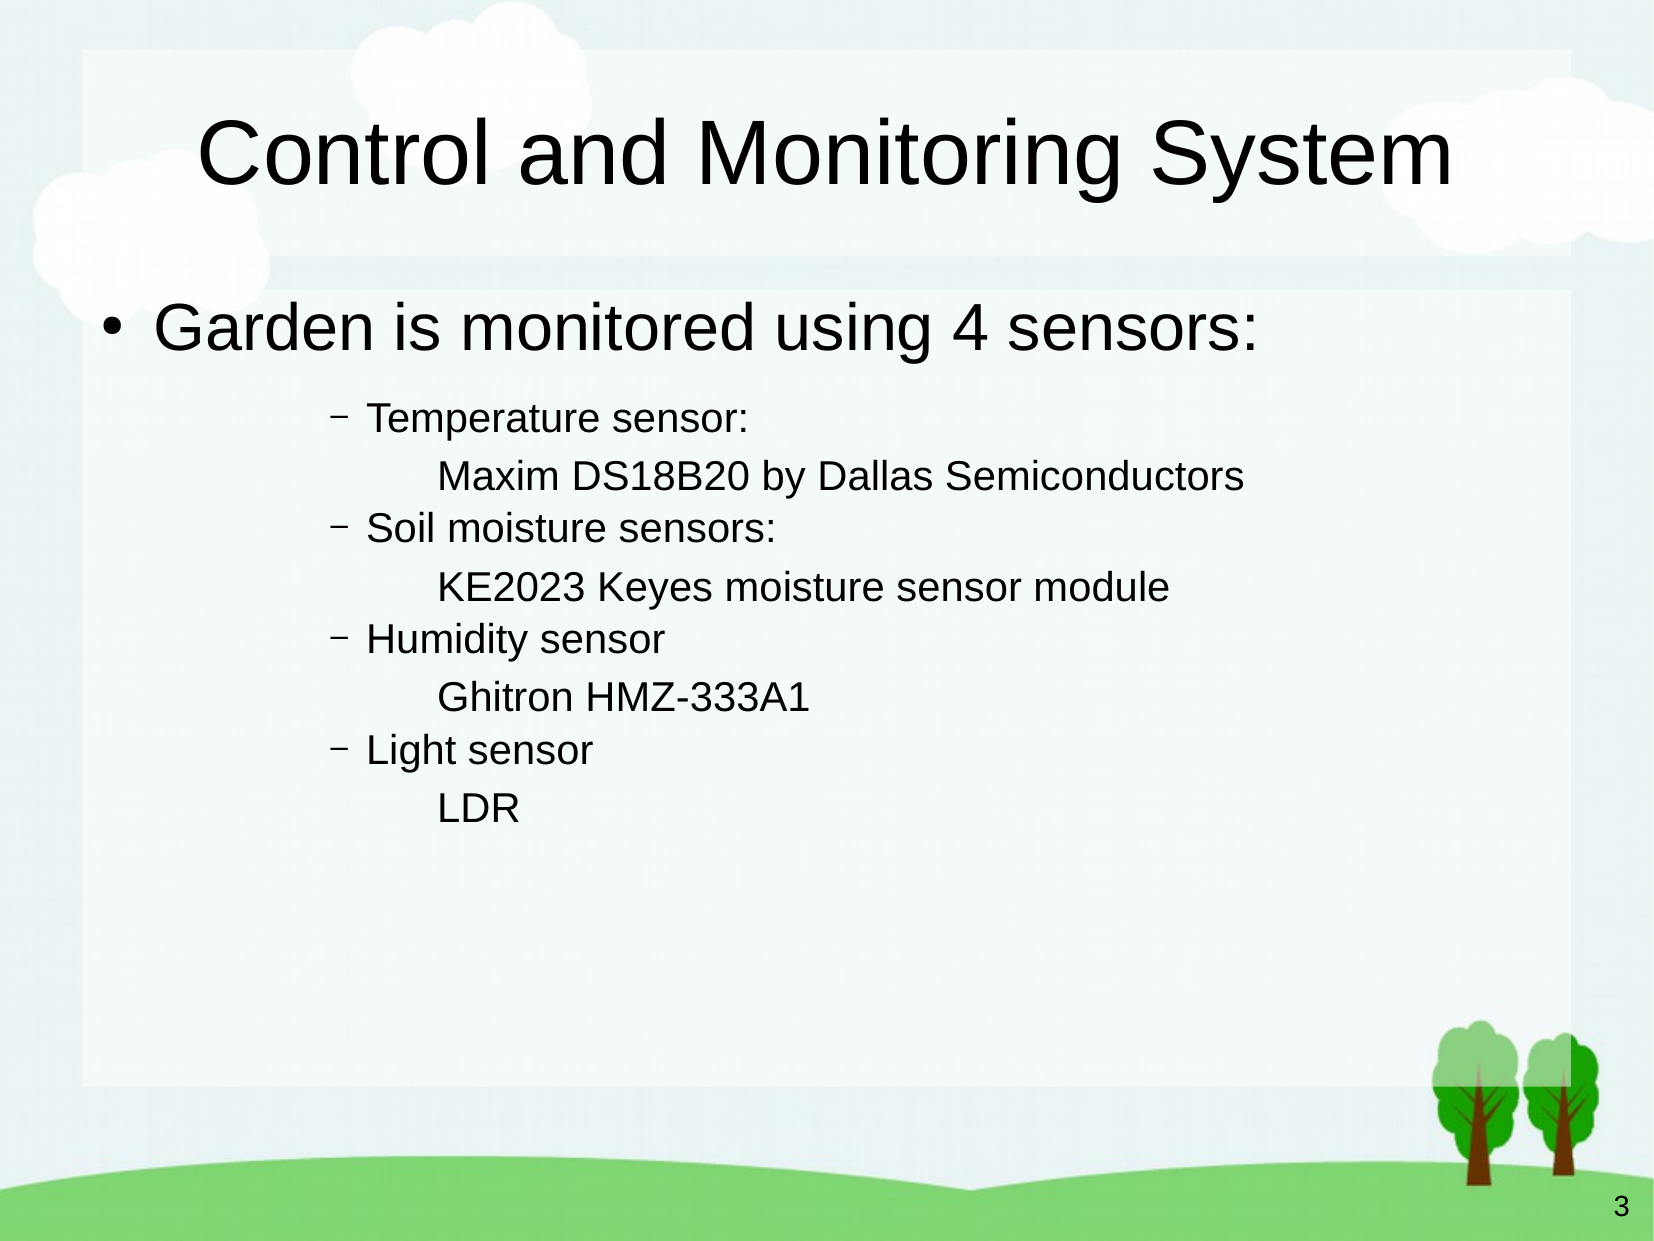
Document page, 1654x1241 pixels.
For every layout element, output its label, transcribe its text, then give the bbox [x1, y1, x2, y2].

title Control and Monitoring System [82, 49, 1571, 257]
list Garden is monitored using 4 sensors: Temperature sensor: Maxim DS18B20 by Dallas Semiconductors Soil moisture sensors: KE2023 Keyes moisture sensor module Humidity sensor Ghitron HMZ-333A1 Light sensor LDR [82, 290, 1571, 1087]
picture [0, 0, 1654, 1241]
